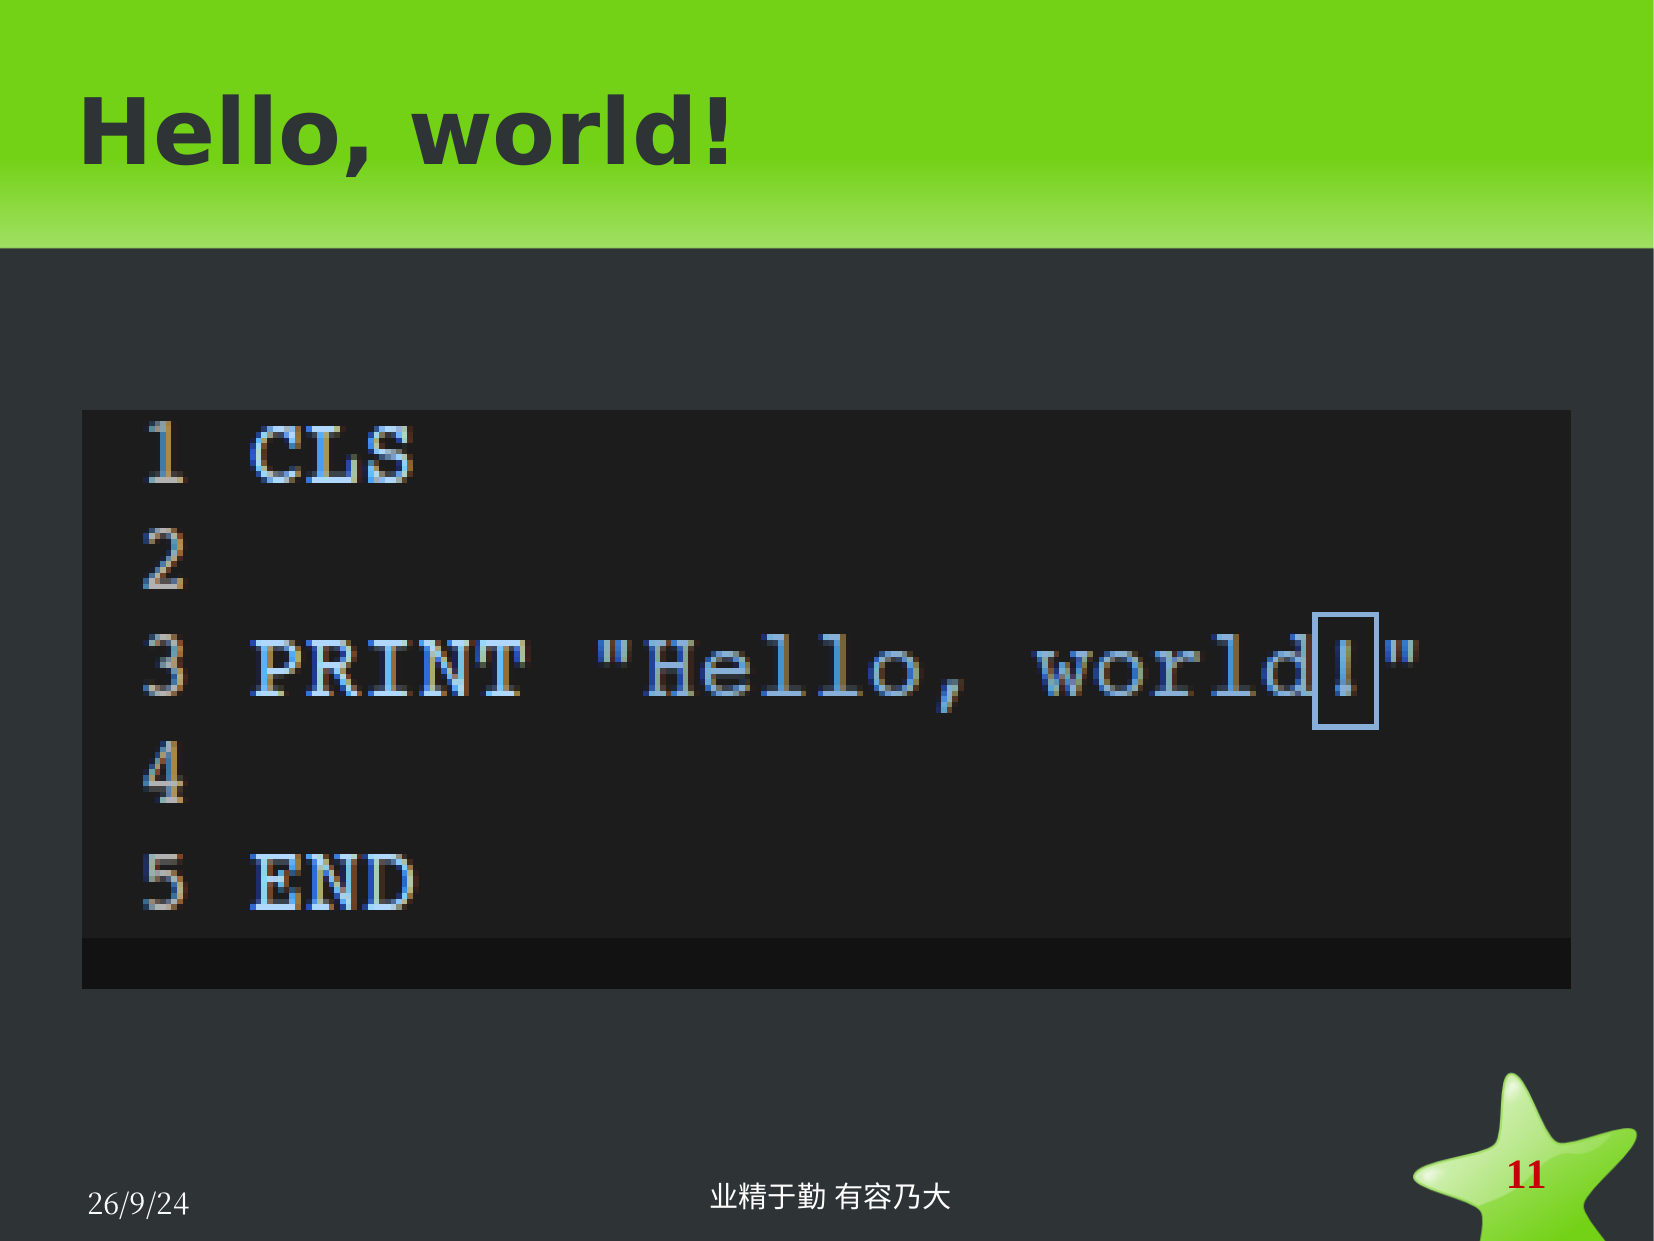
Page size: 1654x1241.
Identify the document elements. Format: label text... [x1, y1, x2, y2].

picture [0, 0, 1654, 1241]
title Hello, world! [76, 29, 1565, 237]
